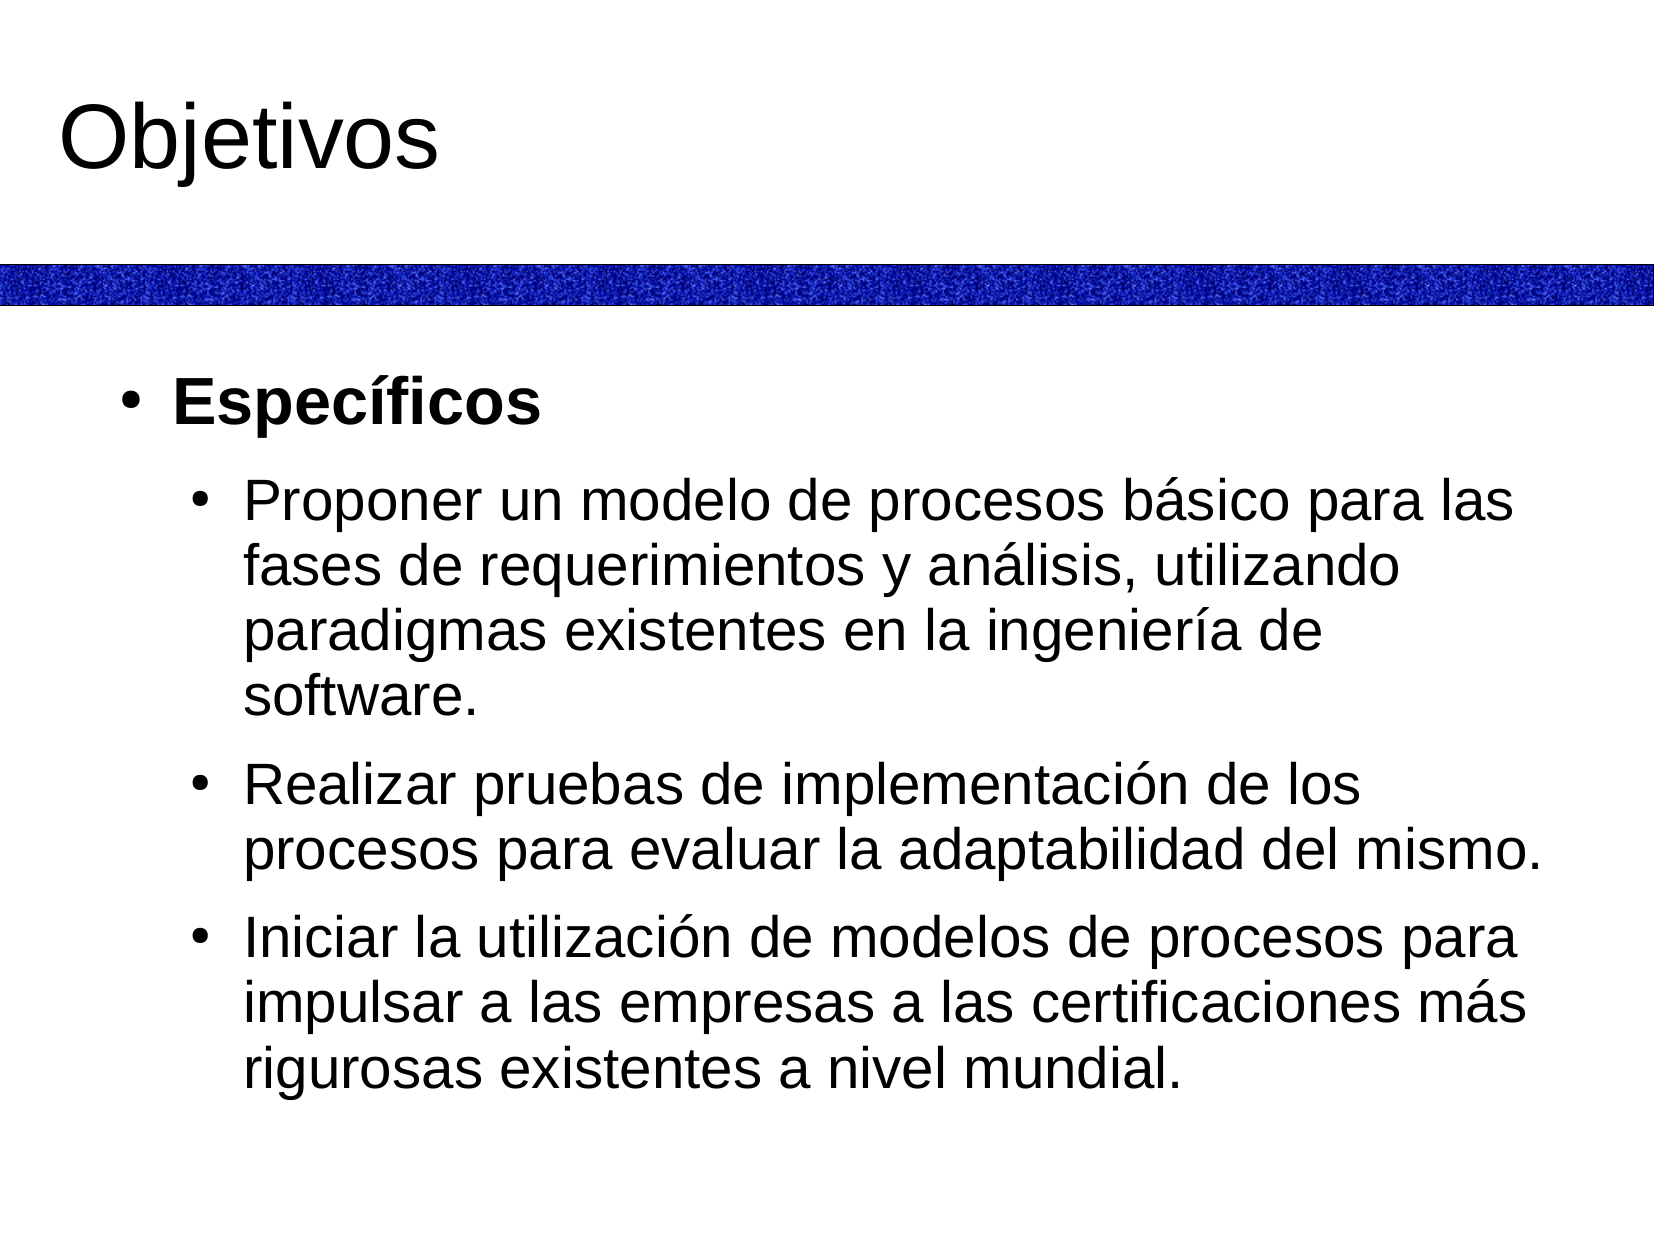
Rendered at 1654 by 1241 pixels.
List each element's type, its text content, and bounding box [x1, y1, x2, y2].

title Objetivos [58, 21, 1595, 253]
list Específicos Proponer un modelo de procesos básico para las fases de requerimientos y análisis, utilizando paradigmas existentes en la ingeniería de software. Realizar pruebas de implementación de los procesos para evaluar la adaptabilidad del mismo. Iniciar la utilización de modelos de procesos para impulsar a las empresas a las certificaciones más rigurosas existentes a nivel mundial. [101, 363, 1549, 1131]
picture [0, 265, 1653, 305]
